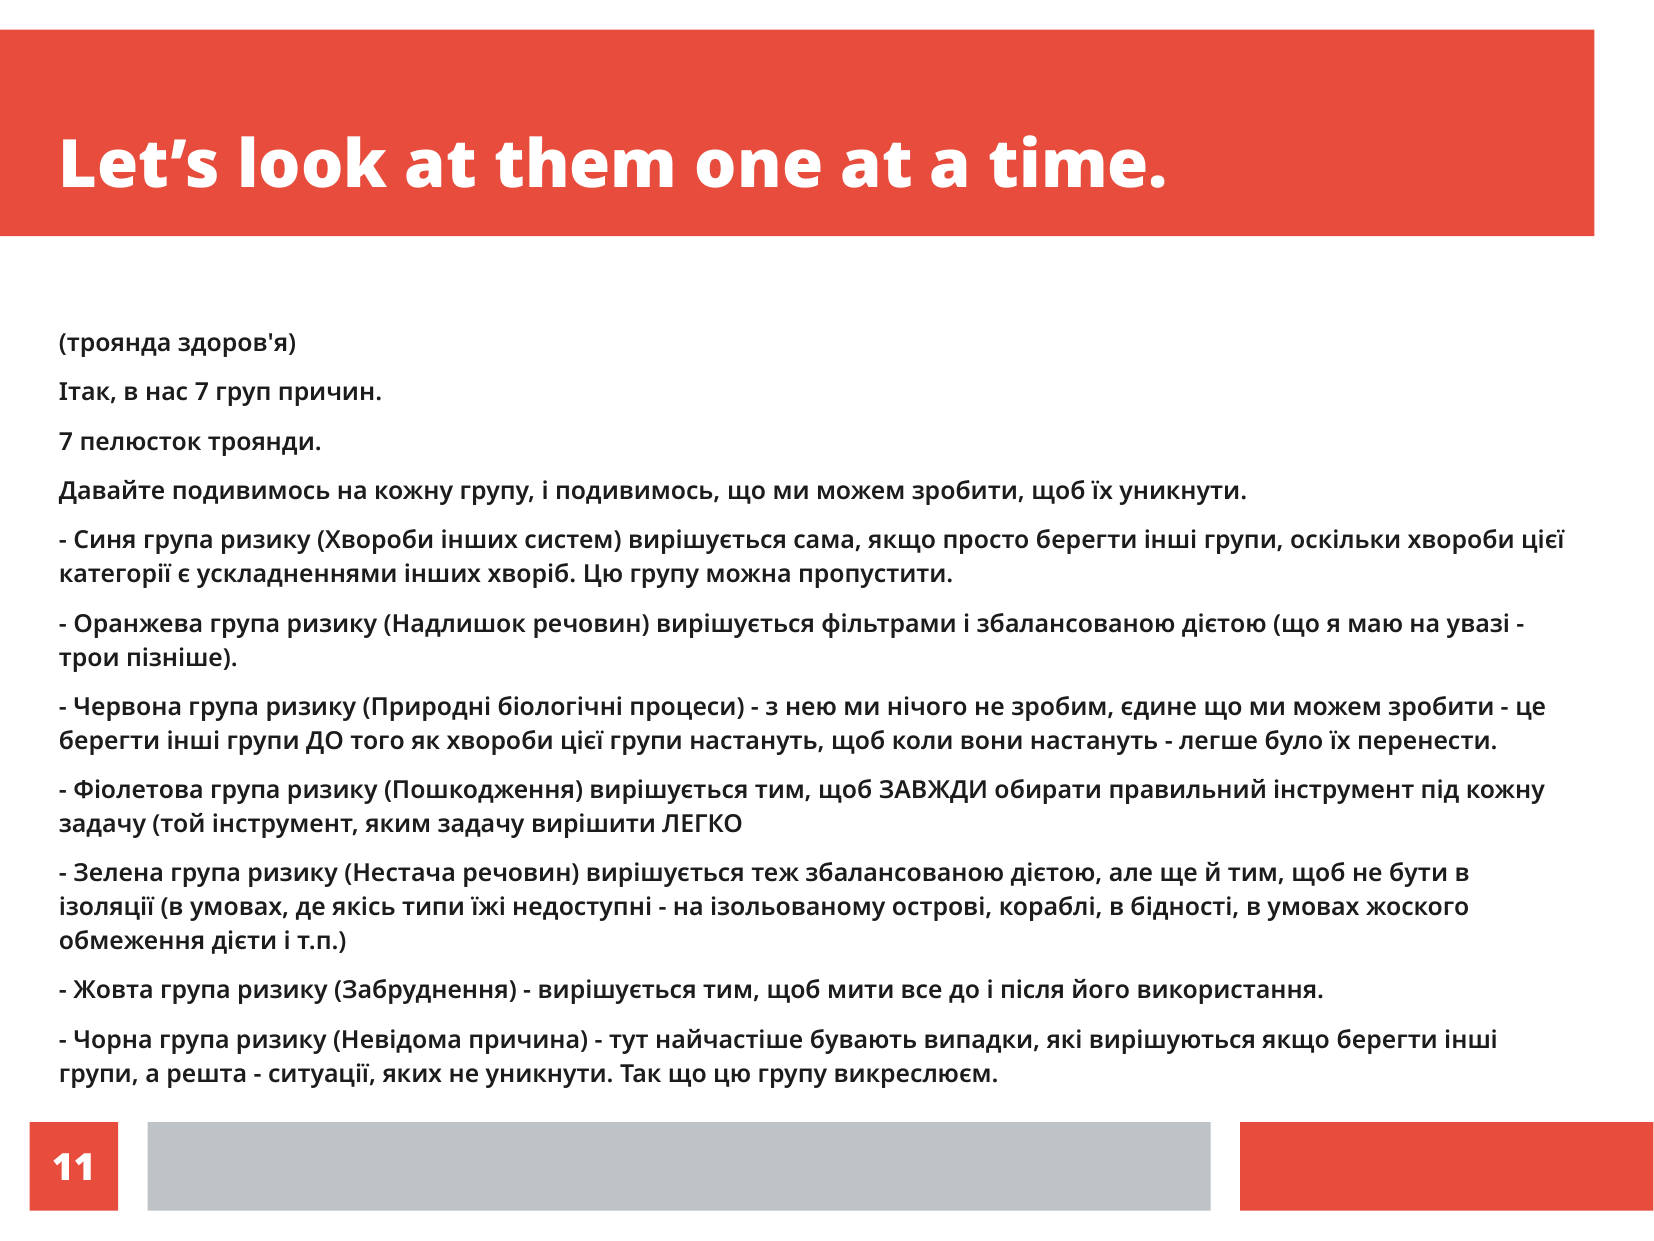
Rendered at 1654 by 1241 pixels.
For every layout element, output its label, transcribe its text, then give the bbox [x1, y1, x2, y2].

list (троянда здоров'я) Ітак, в нас 7 груп причин. 7 пелюсток троянди. Давайте подивимось на кожну групу, і подивимось, що ми можем зробити, щоб їх уникнути. - Синя група ризику (Хвороби інших систем) вирішується сама, якщо просто берегти інші групи, оскільки хвороби цієї категорії є ускладненнями інших хворіб. Цю групу можна пропустити. - Оранжева група ризику (Надлишок речовин) вирішується фільтрами і збалансованою дієтою (що я маю на увазі - трои пізніше). - Червона група ризику (Природні біологічні процеси) - з нею ми нічого не зробим, єдине що ми можем зробити - це берегти інші групи ДО того як хвороби цієї групи настануть, щоб коли вони настануть - легше було їх перенести. - Фіолетова група ризику (Пошкодження) вирішується тим, щоб ЗАВЖДИ обирати правильний інструмент під кожну задачу (той інструмент, яким задачу вирішити ЛЕГКО - Зелена група ризику (Нестача речовин) вирішується теж збалансованою дієтою, але ще й тим, щоб не бути в ізоляції (в умовах, де якісь типи їжі недоступні - на ізольованому острові, кораблі, в бідності, в умовах жоского обмеження дієти і т.п.) - Жовта група ризику (Забруднення) - вирішується тим, щоб мити все до і після його використання. - Чорна група ризику (Невідома причина) - тут найчастіше бувають випадки, які вирішуються якщо берегти інші групи, а решта - ситуації, яких не уникнути. Так що цю групу викреслюєм. [59, 324, 1565, 1093]
title Let’s look at them one at a time. [59, 59, 1595, 207]
